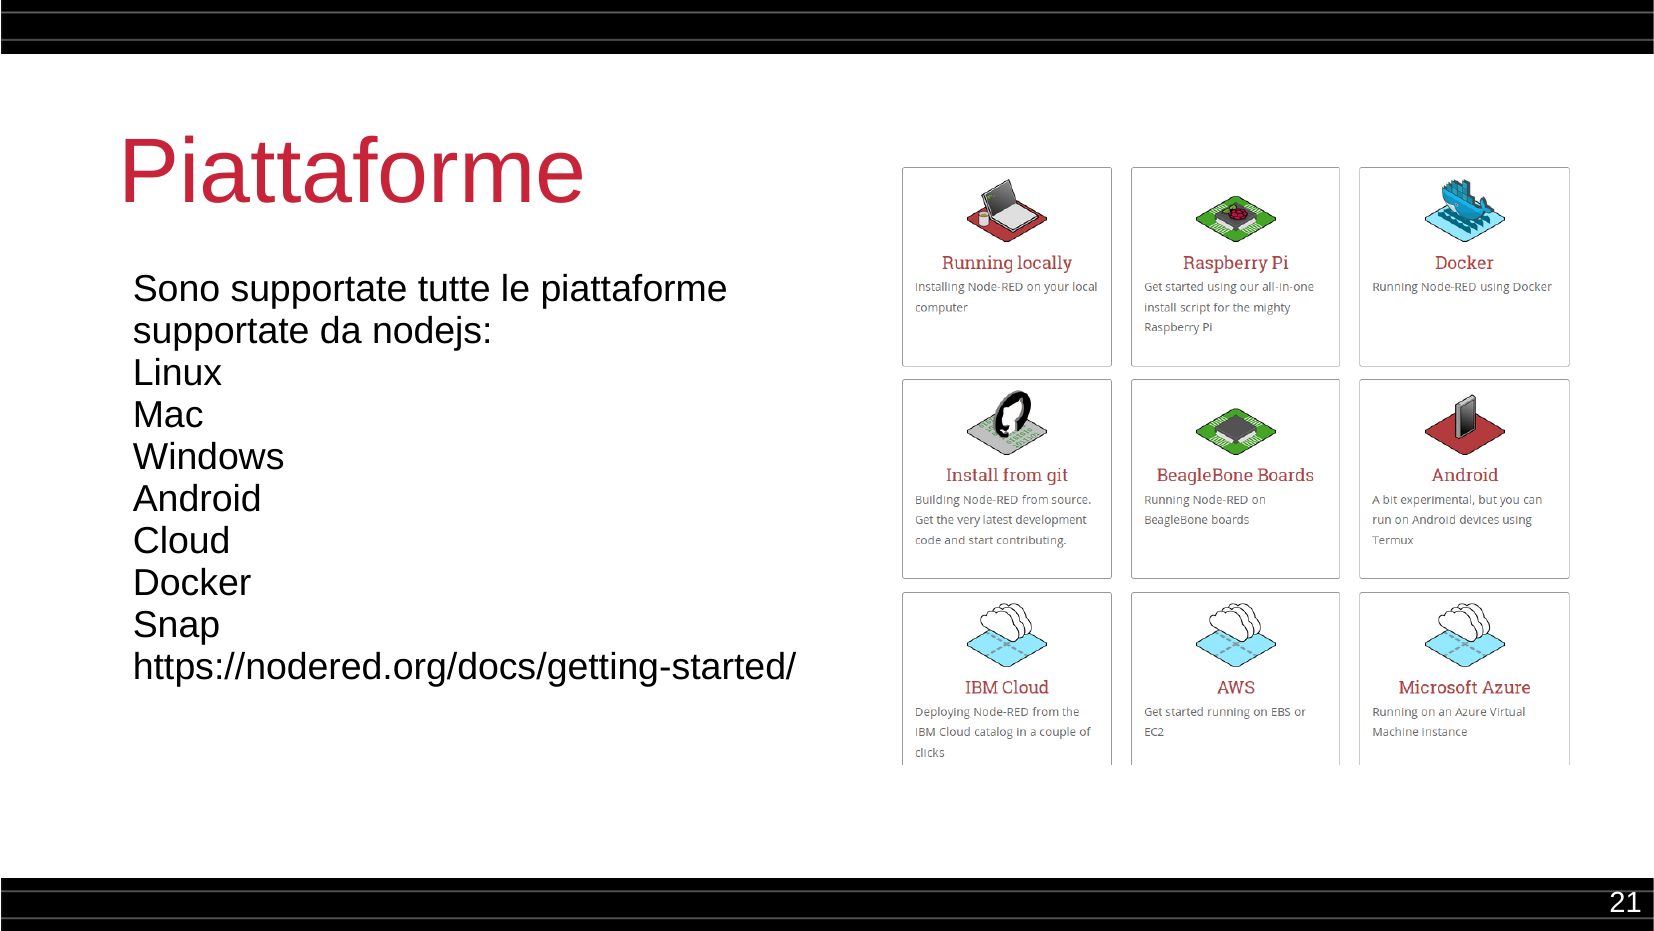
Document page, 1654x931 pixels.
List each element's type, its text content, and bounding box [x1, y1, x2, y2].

picture [1, 0, 1654, 54]
picture [897, 165, 1585, 765]
title Piattaforme [118, 92, 1040, 249]
text_box Sono supportate tutte le piattaforme supportate da nodejs: Linux Mac Windows Android Cloud Docker Snap https://nodered.org/docs/getting-started/ [118, 259, 886, 780]
picture [1, 878, 1654, 931]
